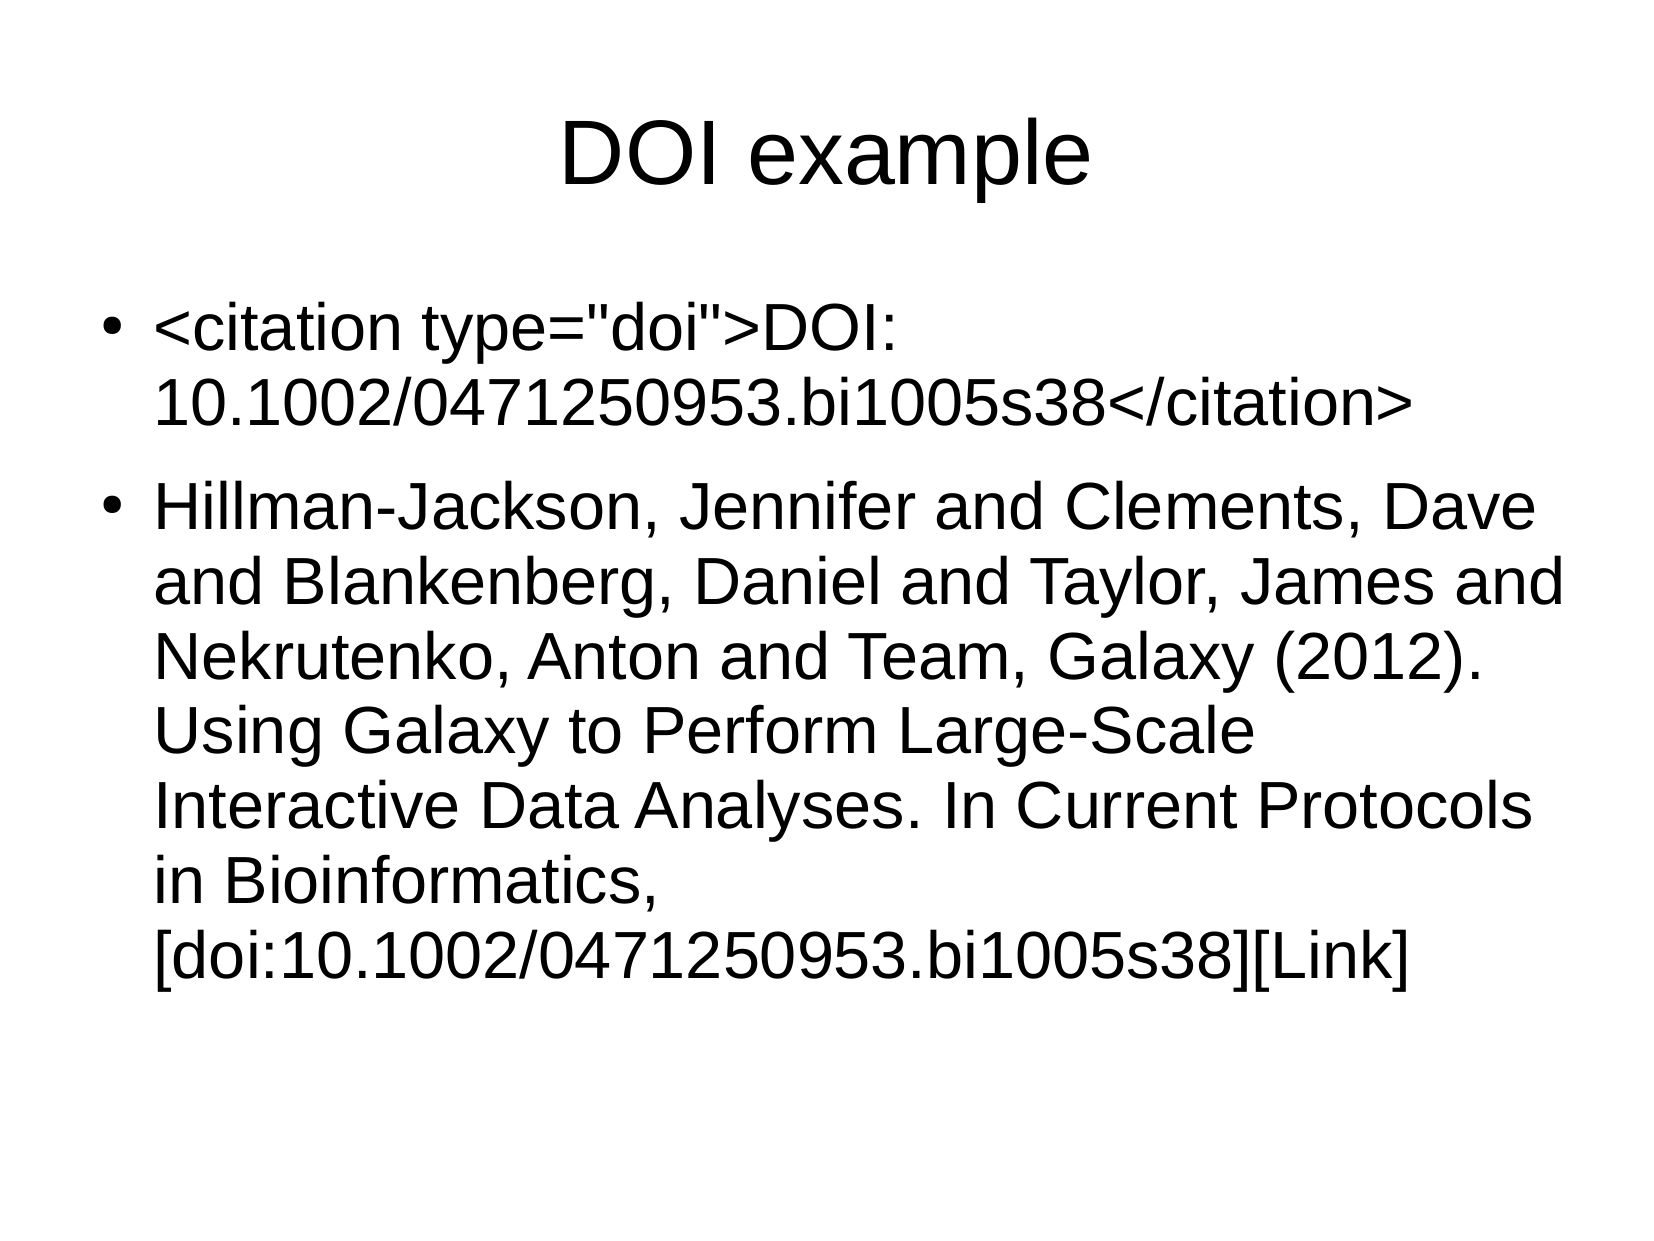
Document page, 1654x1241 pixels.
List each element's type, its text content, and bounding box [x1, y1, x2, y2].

list <citation type="doi">DOI: 10.1002/0471250953.bi1005s38</citation> Hillman-Jackson, Jennifer and Clements, Dave and Blankenberg, Daniel and Taylor, James and Nekrutenko, Anton and Team, Galaxy (2012). Using Galaxy to Perform Large-Scale Interactive Data Analyses. In Current Protocols in Bioinformatics, [doi:10.1002/0471250953.bi1005s38][Link] [82, 290, 1571, 1010]
title DOI example [82, 49, 1571, 257]
